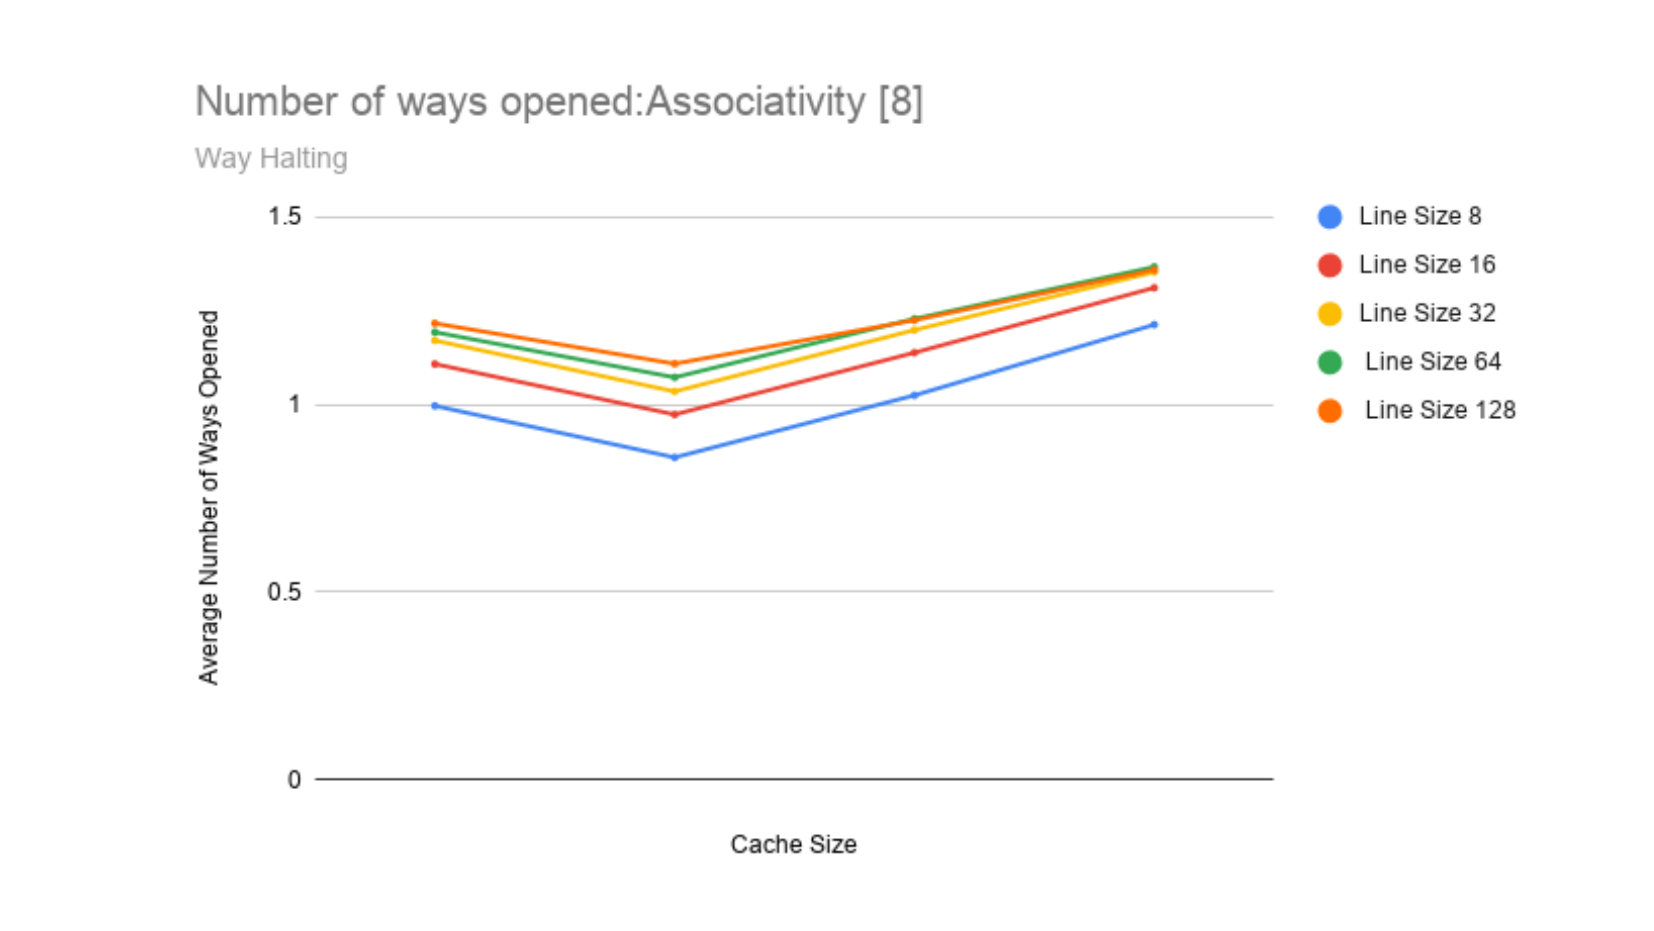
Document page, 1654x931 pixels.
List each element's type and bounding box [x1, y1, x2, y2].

picture [153, 35, 1560, 902]
